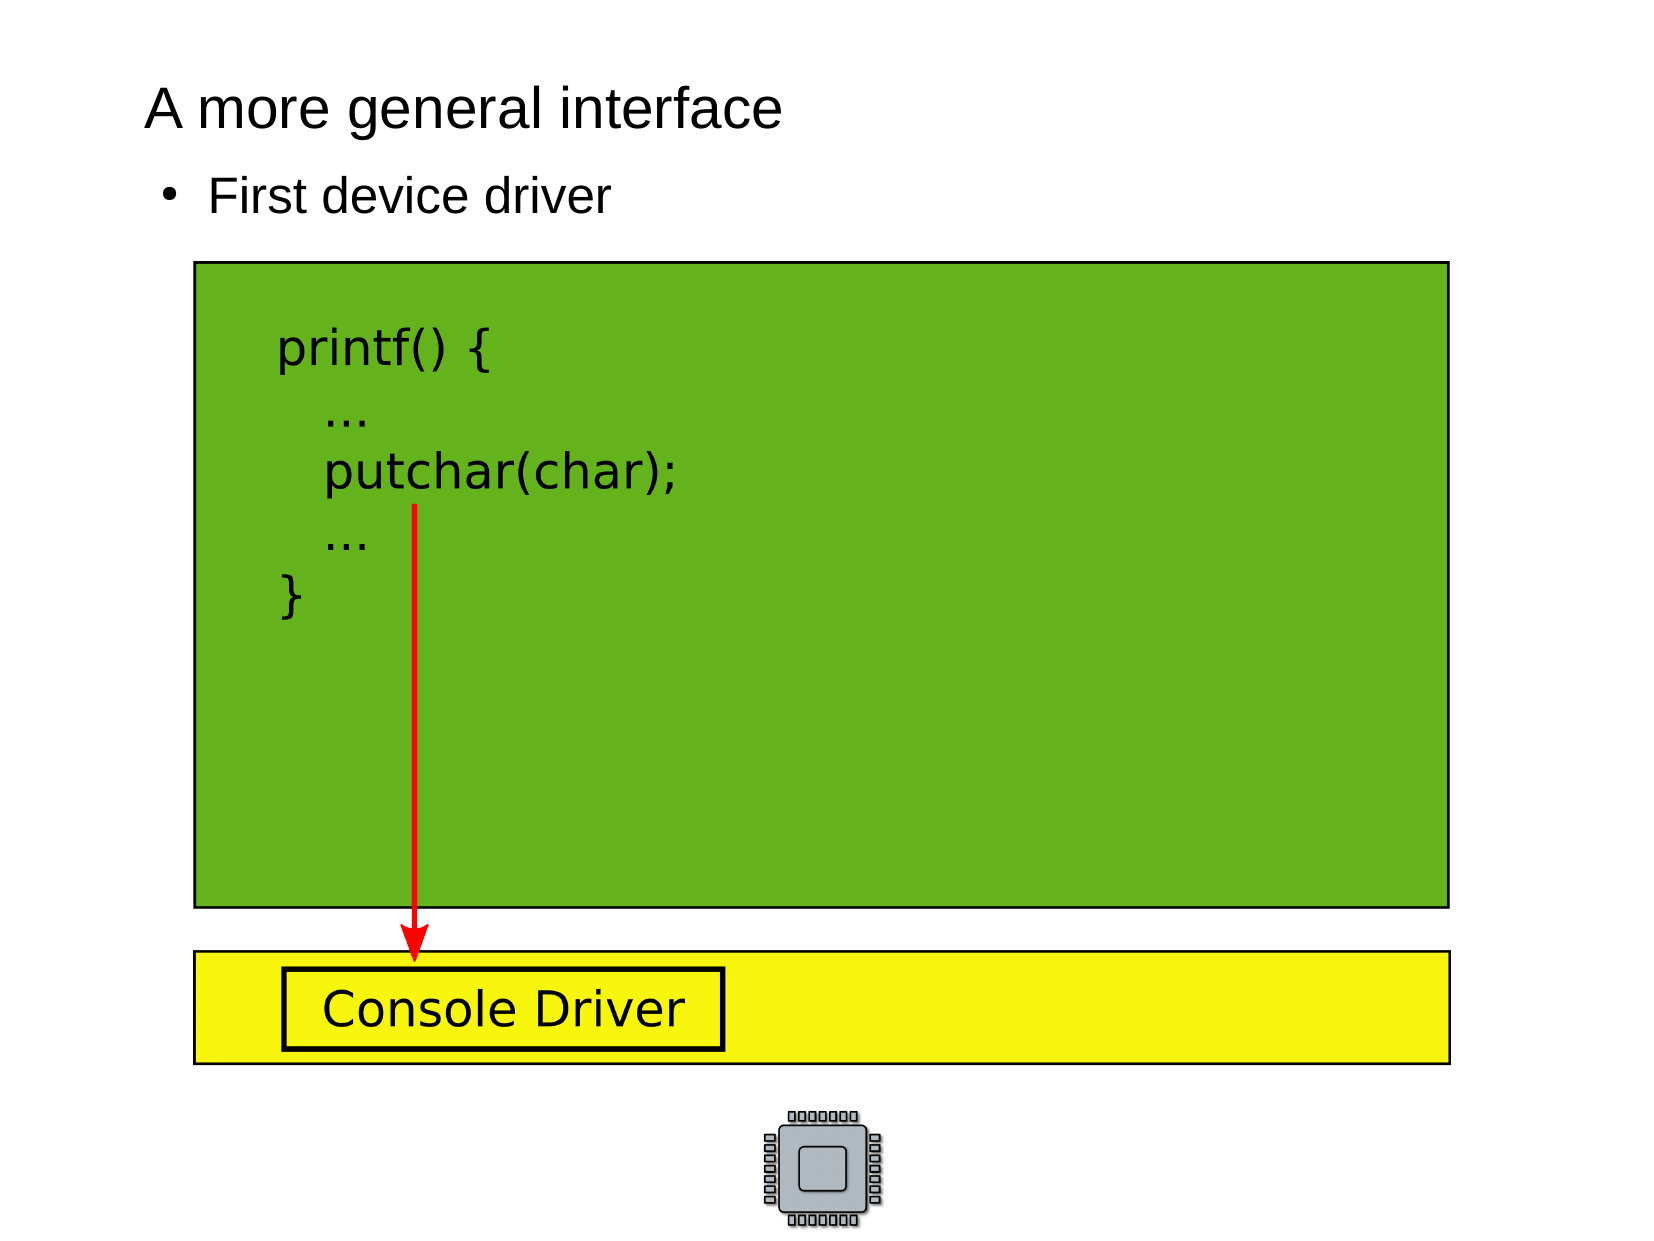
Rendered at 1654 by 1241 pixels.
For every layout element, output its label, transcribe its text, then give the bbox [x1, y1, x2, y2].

list A more general interface First device driver [82, 75, 1576, 226]
picture [193, 261, 1451, 1238]
